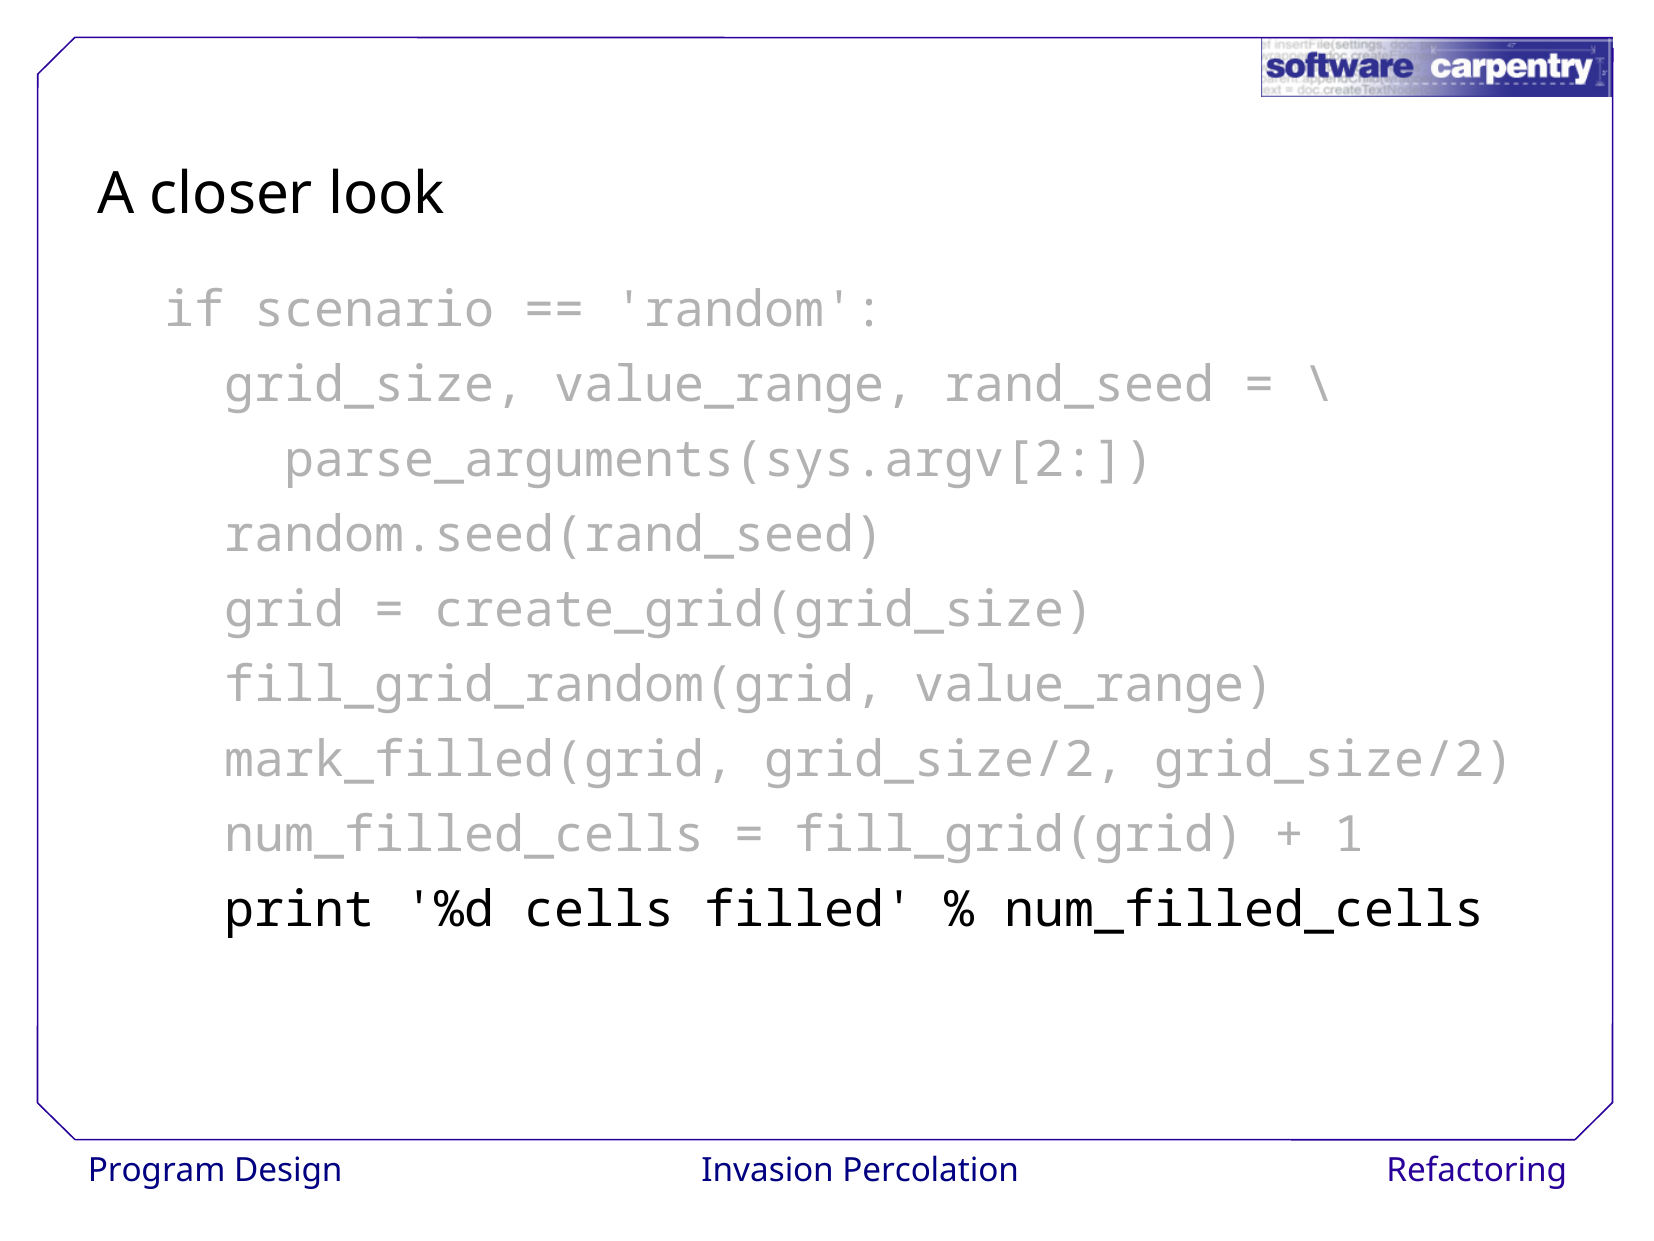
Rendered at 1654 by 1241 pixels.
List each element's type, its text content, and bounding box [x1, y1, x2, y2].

text_box if scenario == 'random': grid_size, value_range, rand_seed = \ parse_arguments(sys.argv[2:]) random.seed(rand_seed) grid = create_grid(grid_size) fill_grid_random(grid, value_range) mark_filled(grid, grid_size/2, grid_size/2) num_filled_cells = fill_grid(grid) + 1 print '%d cells filled' % num_filled_cells [89, 253, 1508, 1020]
picture [1261, 39, 1613, 97]
text_box A closer look [82, 112, 610, 233]
